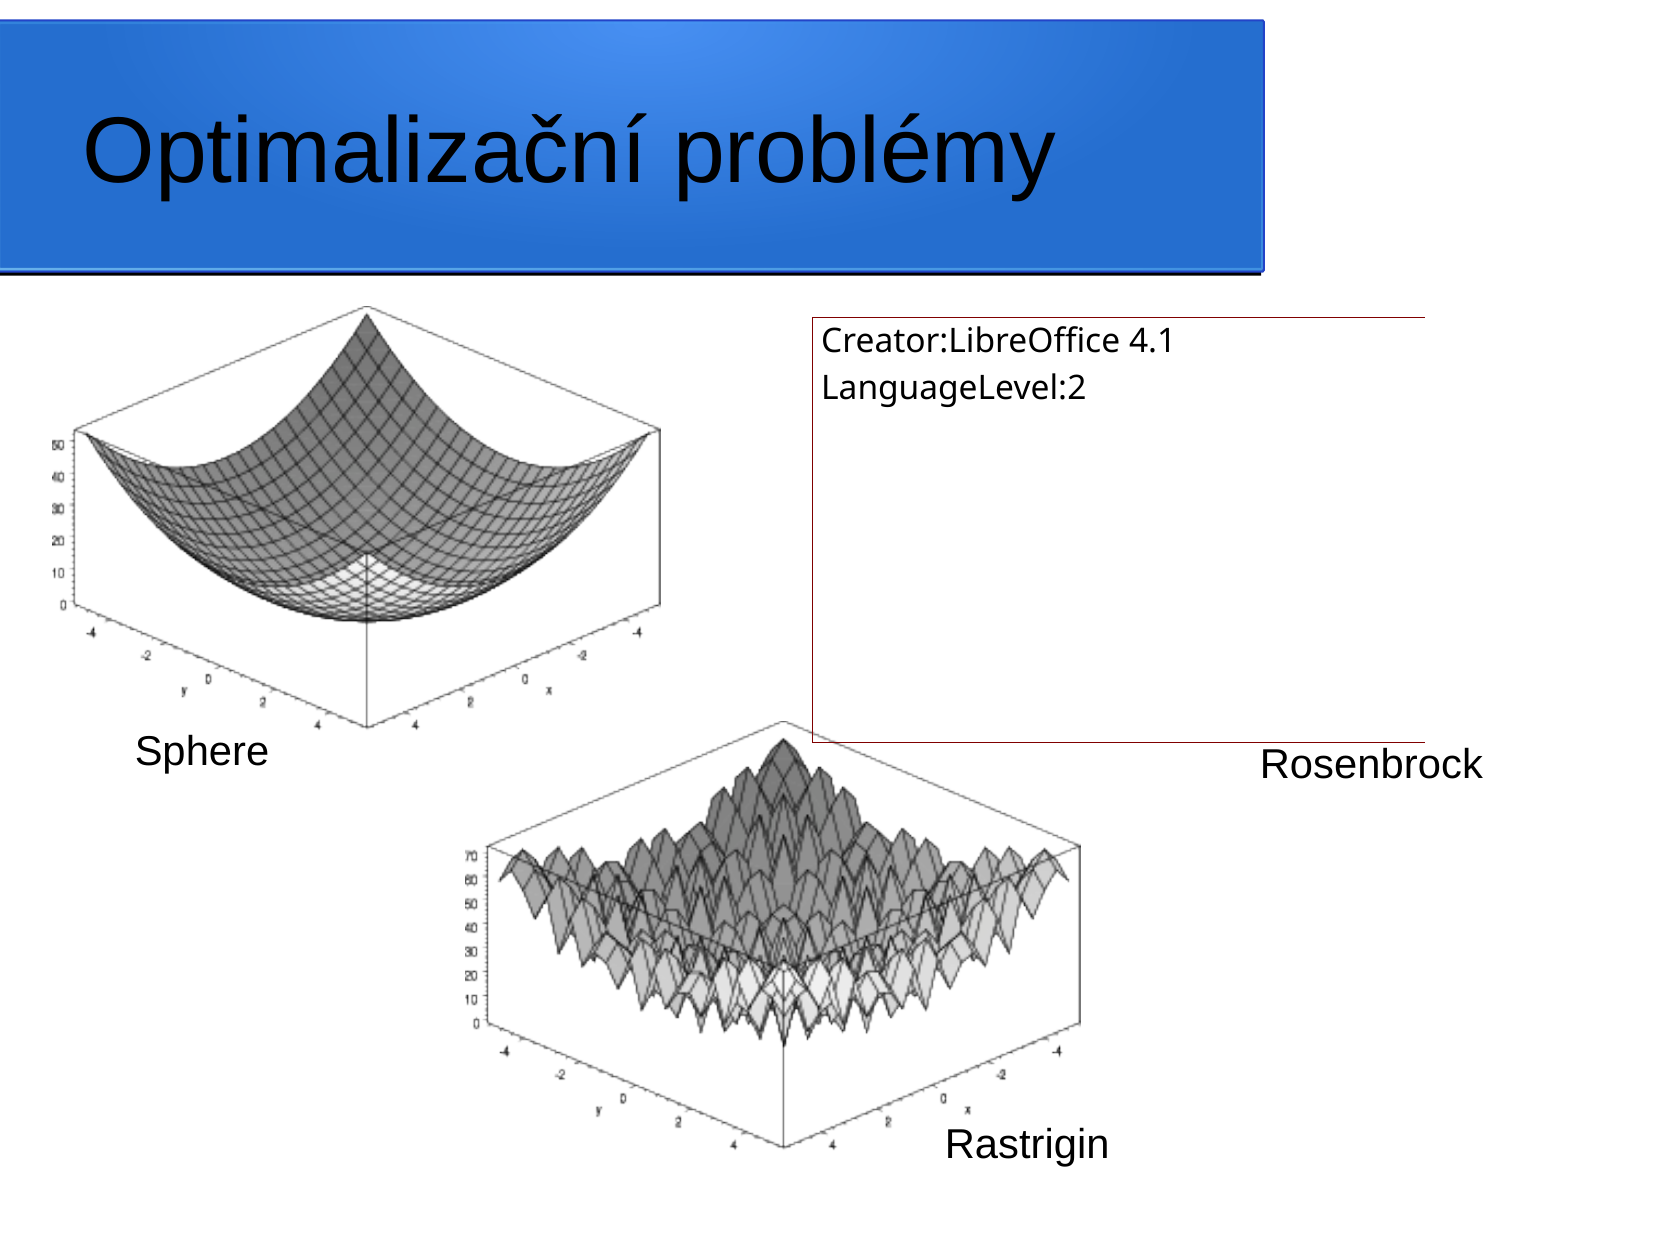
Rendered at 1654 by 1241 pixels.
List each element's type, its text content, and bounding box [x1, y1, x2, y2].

title Optimalizační problémy [82, 47, 1235, 252]
text_box Rastrigin [930, 1113, 1141, 1175]
text_box Rosenbrock [1245, 733, 1516, 796]
text_box Sphere [120, 736, 406, 782]
picture [52, 306, 1426, 1156]
